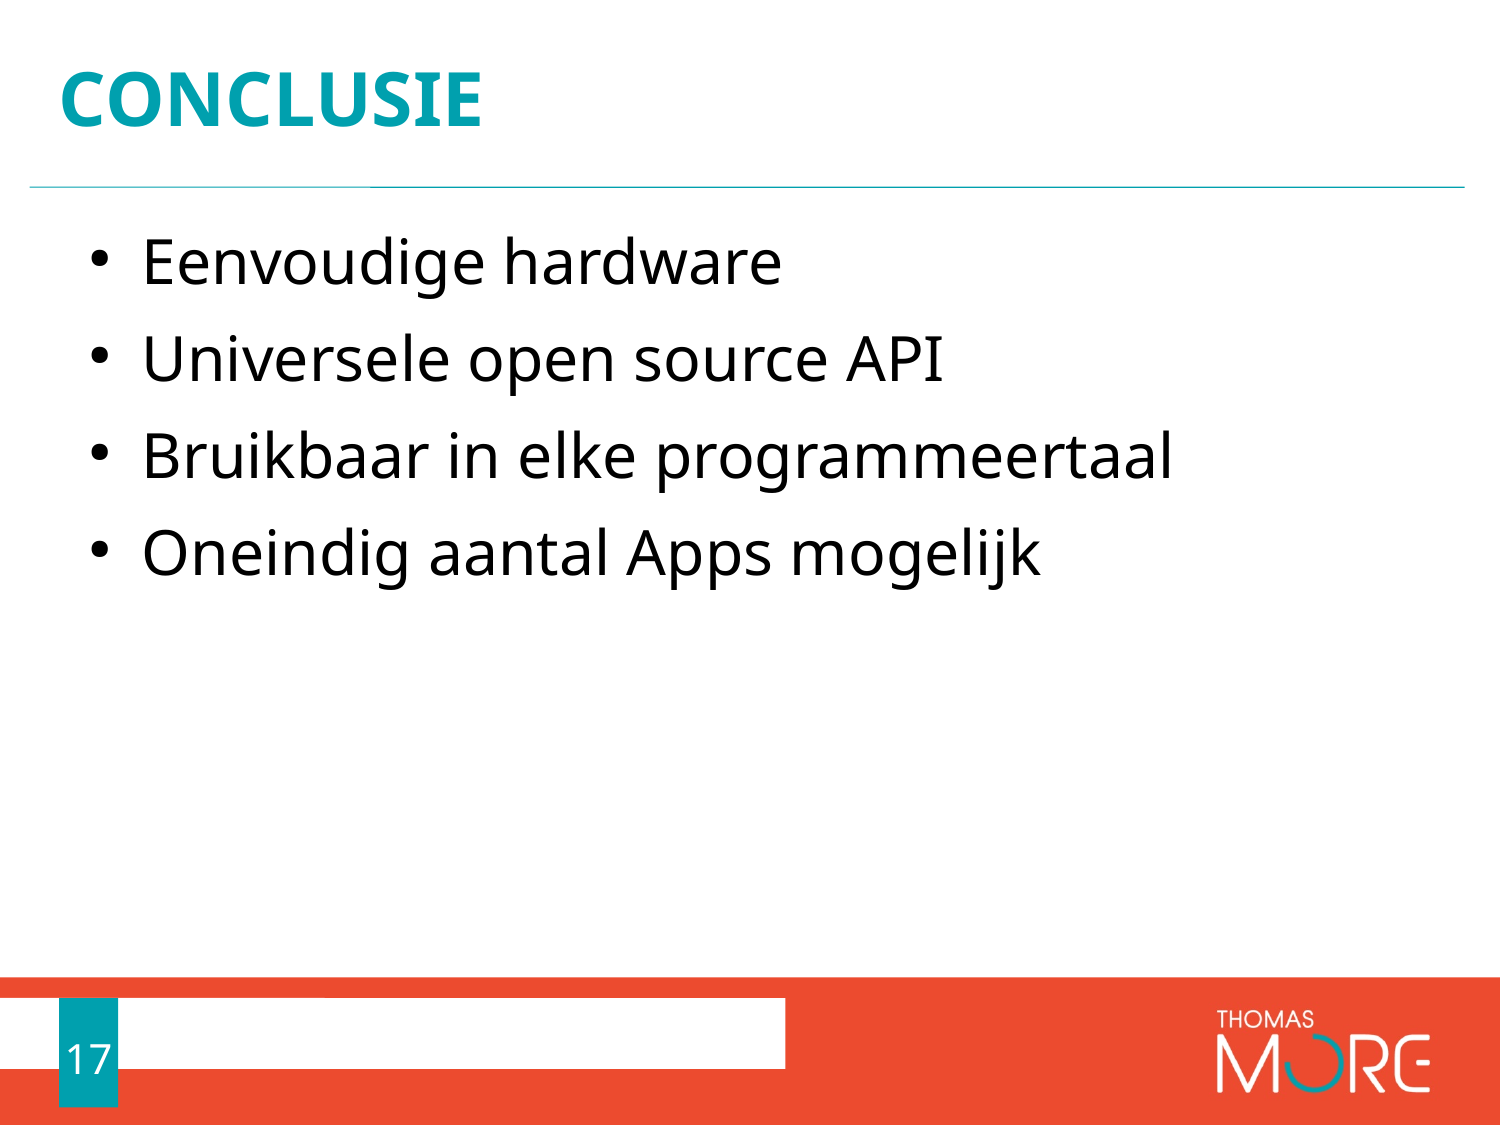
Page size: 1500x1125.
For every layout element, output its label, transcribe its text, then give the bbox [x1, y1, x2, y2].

footer [123, 998, 786, 1069]
title Conclusie [0, 0, 1500, 188]
slide_number <number> [59, 998, 119, 1108]
picture [1187, 980, 1459, 1122]
list Eenvoudige hardware Universele open source API Bruikbaar in elke programmeertaal Oneindig aantal Apps mogelijk [0, 188, 1500, 916]
